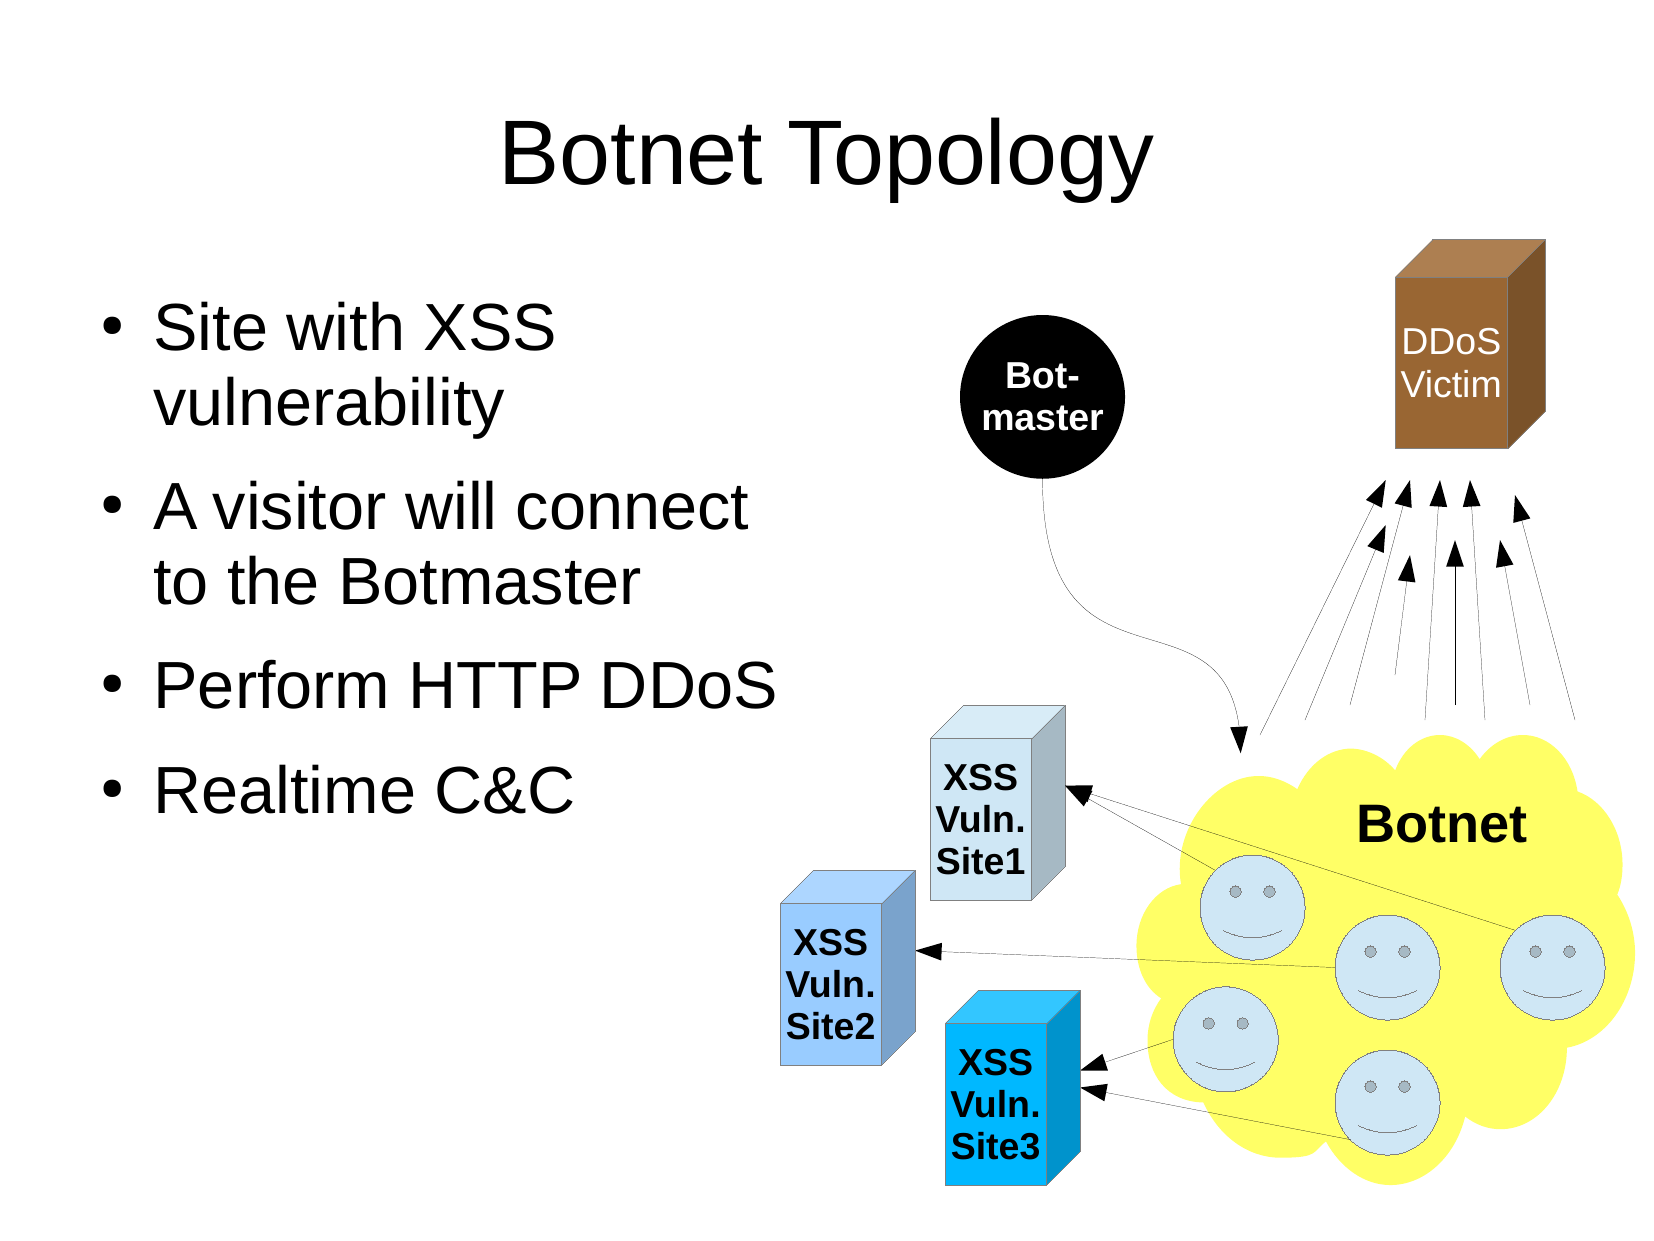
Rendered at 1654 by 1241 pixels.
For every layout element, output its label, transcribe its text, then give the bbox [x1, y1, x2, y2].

text_box [1335, 1050, 1441, 1156]
text_box [1173, 986, 1279, 1092]
text_box XSS Vuln. Site2 [780, 904, 881, 1066]
text_box [1200, 855, 1306, 961]
text_box [1335, 915, 1441, 1021]
title Botnet Topology [82, 49, 1571, 257]
text_box XSS Vuln. Site3 [945, 1024, 1046, 1186]
text_box DDoS Victim [1395, 278, 1507, 449]
text_box Botnet [1136, 735, 1636, 1186]
text_box [1500, 915, 1606, 1021]
text_box Bot- master [960, 315, 1126, 479]
list Site with XSS vulnerability A visitor will connect to the Botmaster Perform HTTP DDoS Realtime C&C [82, 290, 793, 1010]
text_box XSS Vuln. Site1 [930, 739, 1031, 901]
